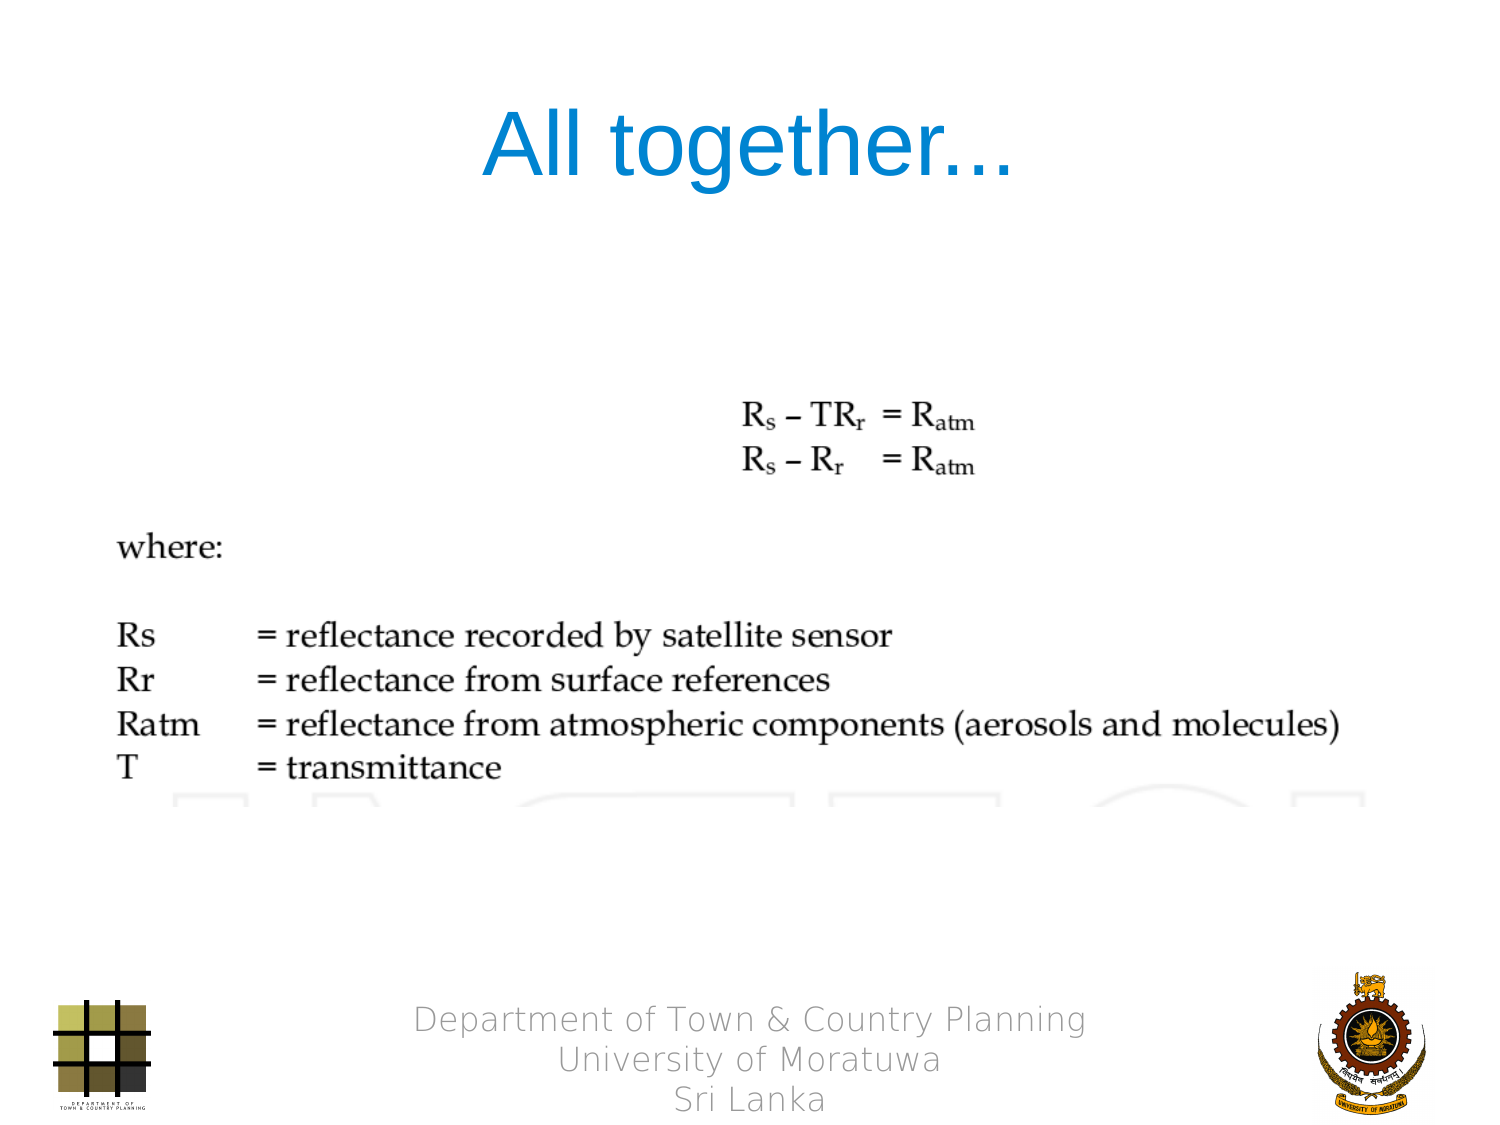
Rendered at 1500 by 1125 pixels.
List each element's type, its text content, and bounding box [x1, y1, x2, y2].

picture [53, 1000, 151, 1110]
picture [75, 371, 1426, 807]
title All together... [75, 45, 1426, 233]
picture [1312, 966, 1435, 1125]
